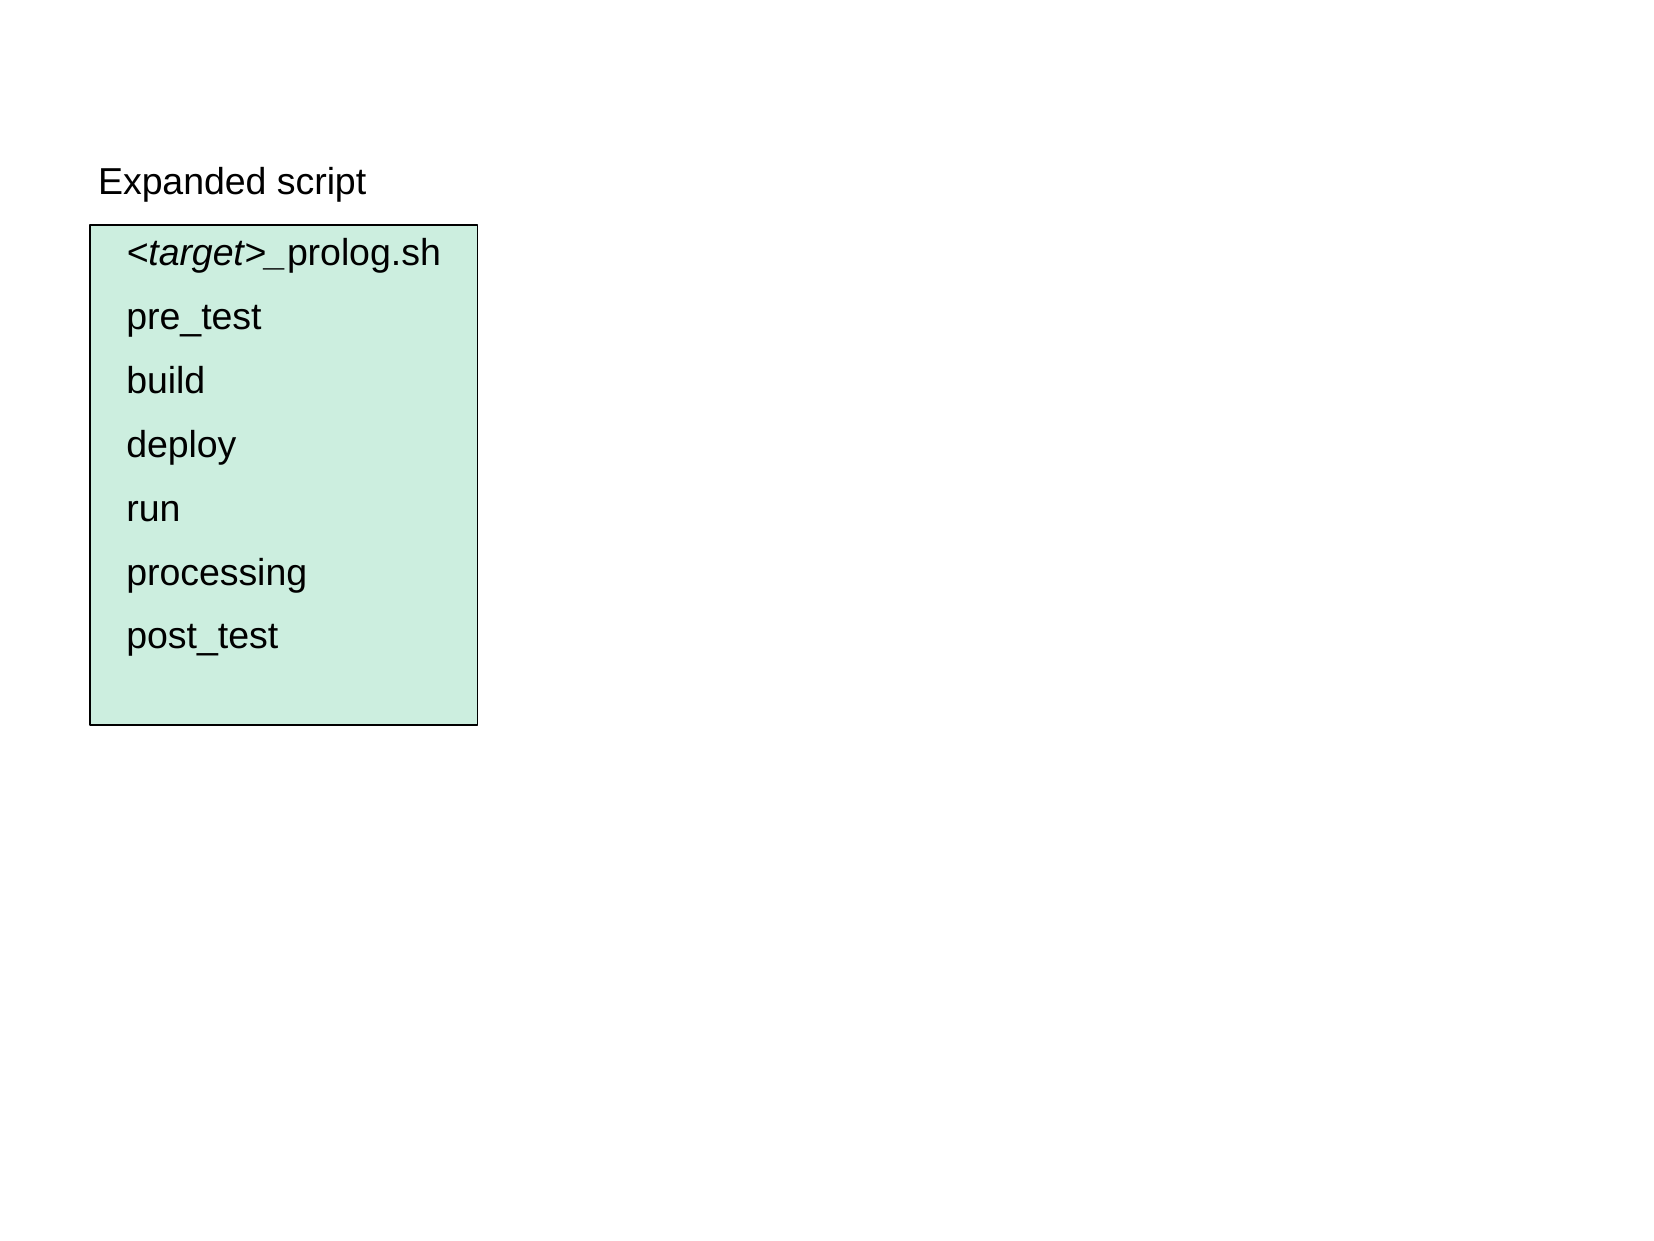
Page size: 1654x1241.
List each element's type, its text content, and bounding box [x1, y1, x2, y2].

text_box <target>_prolog.sh pre_test build deploy run processing post_test [89, 224, 478, 725]
text_box Expanded script [92, 153, 373, 211]
